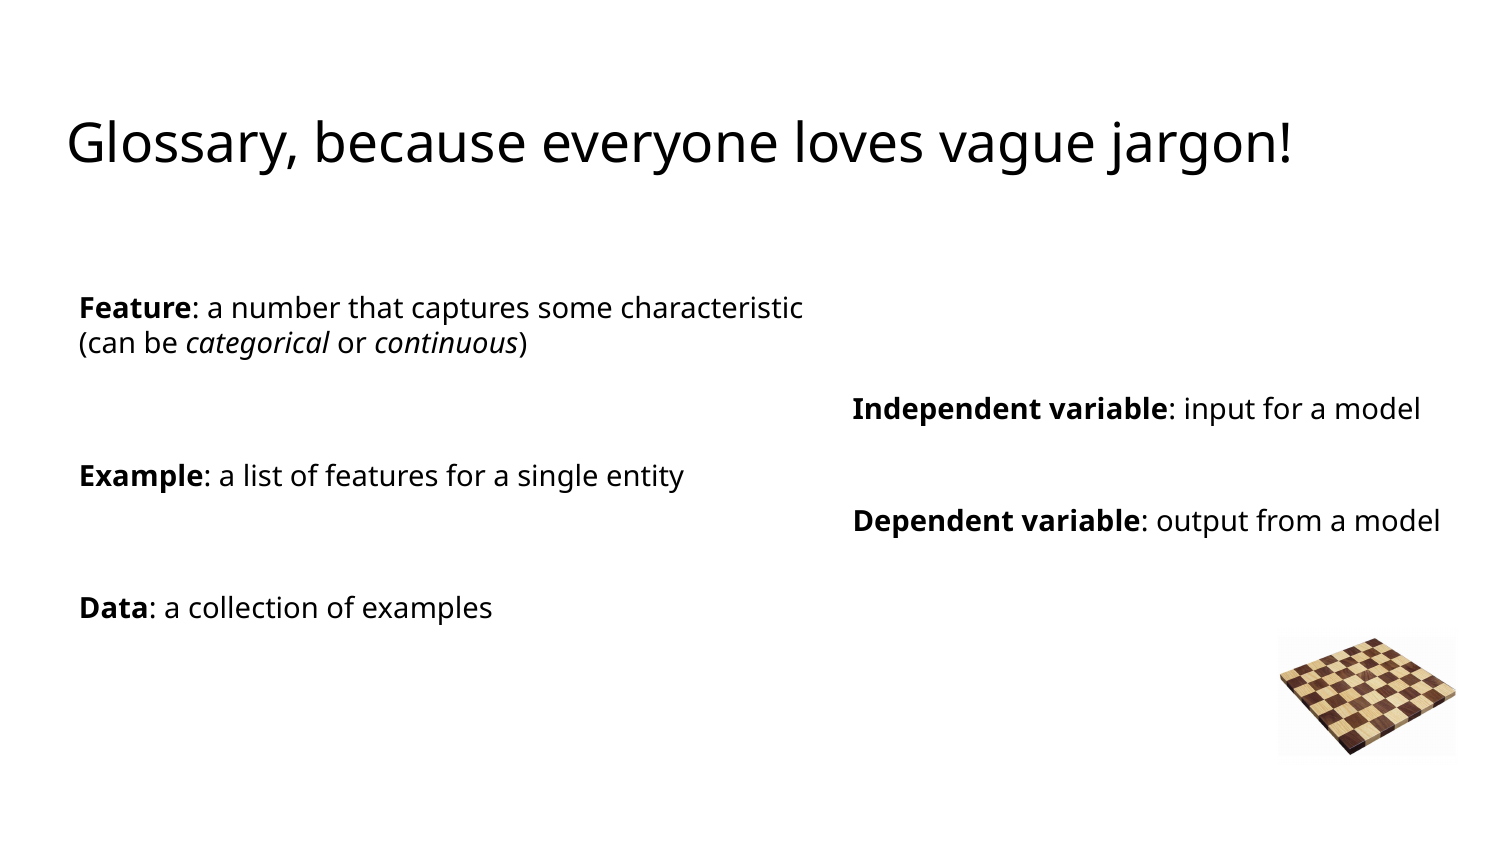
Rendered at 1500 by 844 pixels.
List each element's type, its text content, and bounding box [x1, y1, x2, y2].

text_box Independent variable: input for a model [837, 375, 1487, 441]
picture [1276, 627, 1458, 765]
text_box Dependent variable: output from a model [837, 487, 1487, 553]
text_box Example: a list of features for a single entity [63, 442, 713, 508]
text_box Data: a collection of examples [63, 574, 520, 640]
title Glossary, because everyone loves vague jargon! [51, 51, 1449, 189]
text_box Feature: a number that captures some characteristic (can be categorical or continuous) [63, 274, 885, 375]
